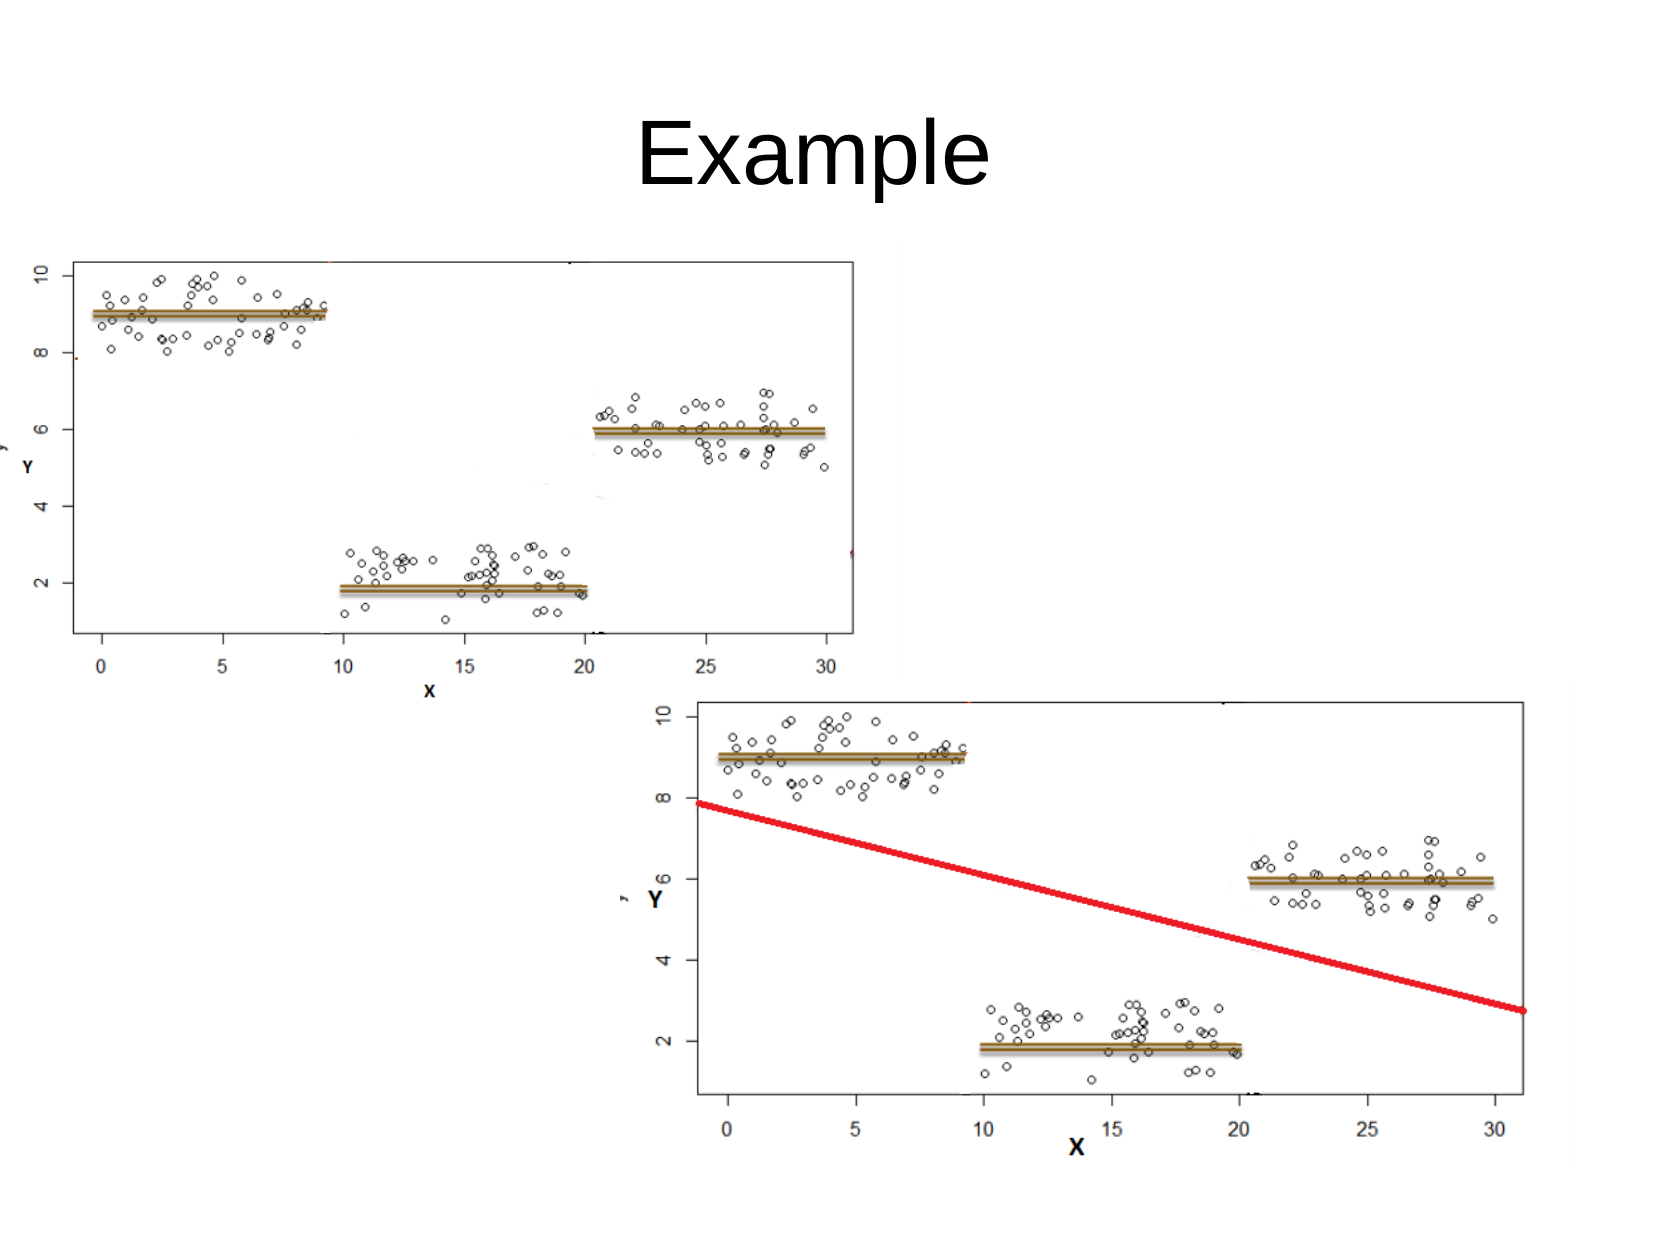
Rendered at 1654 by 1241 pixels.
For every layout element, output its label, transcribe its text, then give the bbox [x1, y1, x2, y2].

title Example [82, 49, 1571, 257]
picture [0, 239, 1591, 1171]
